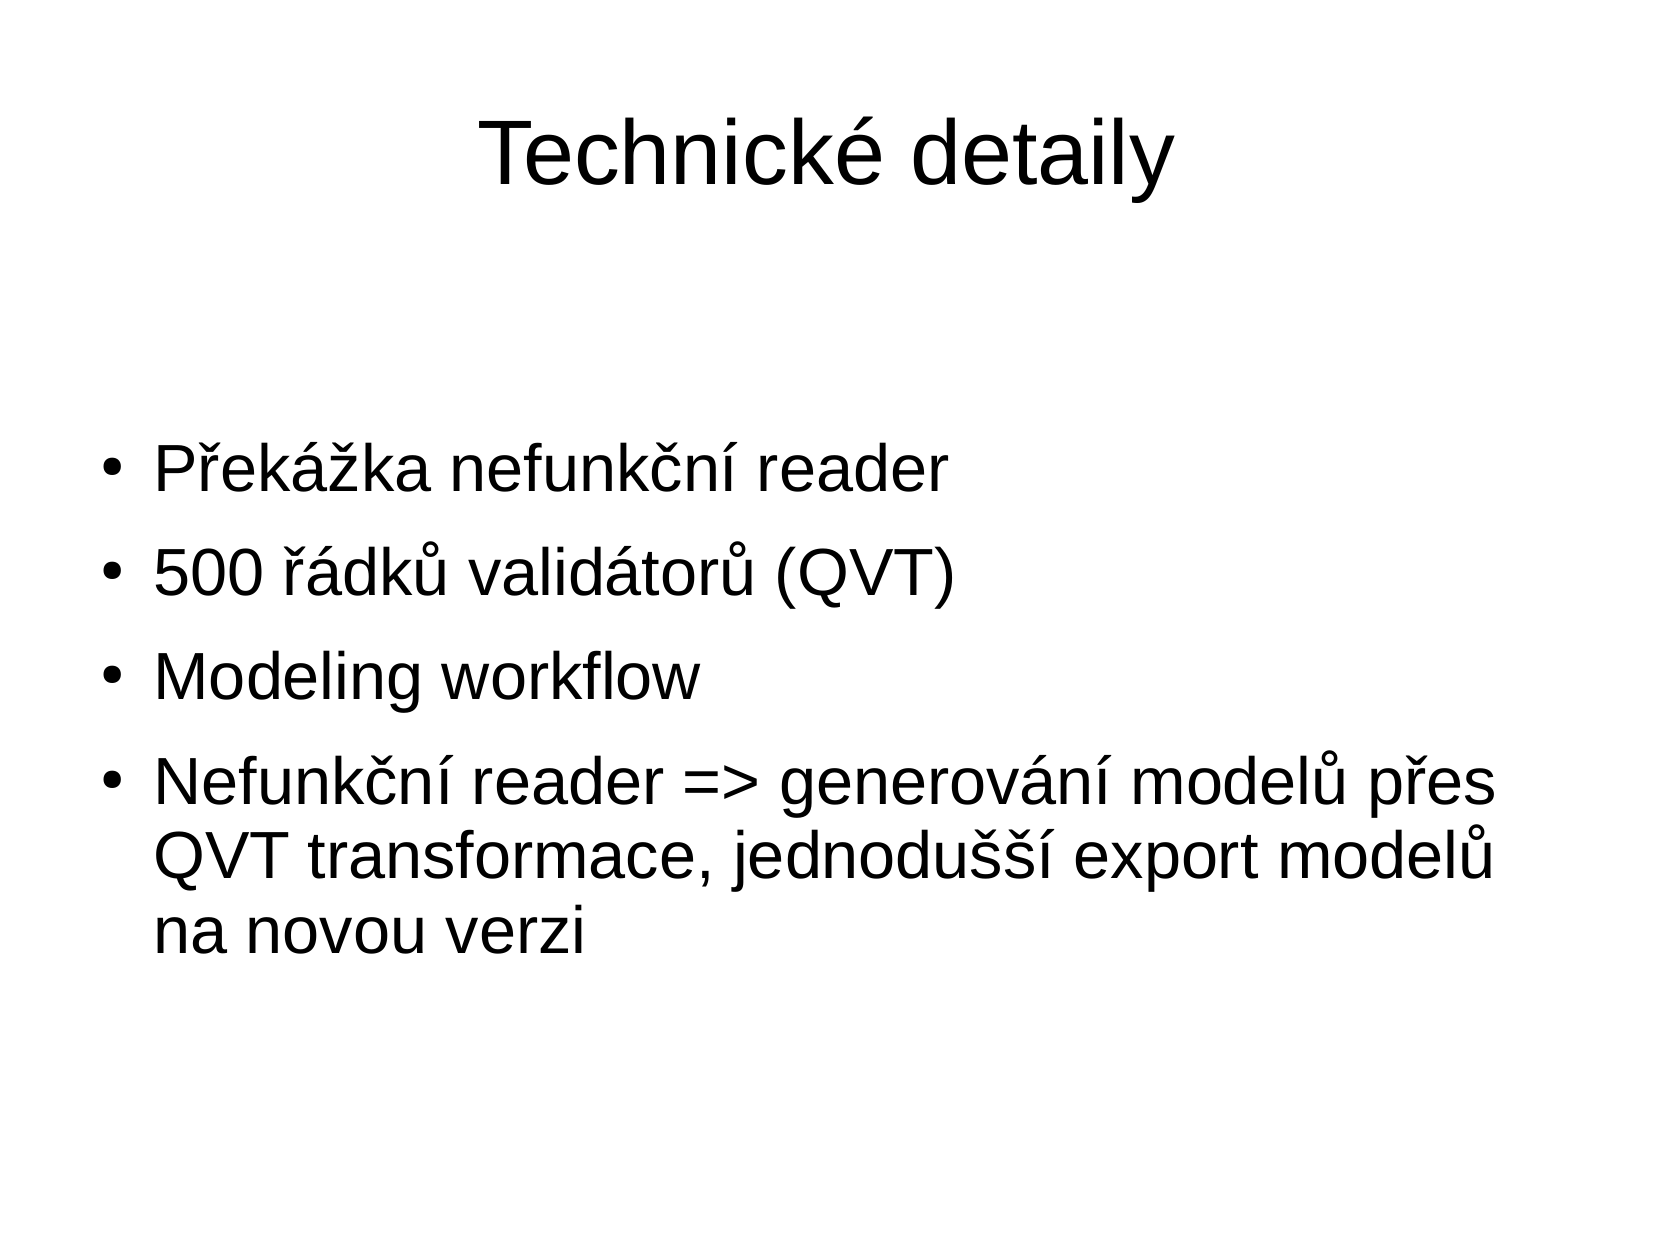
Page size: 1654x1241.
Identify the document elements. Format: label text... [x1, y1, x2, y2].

title Technické detaily [82, 49, 1571, 257]
list Překážka nefunkční reader 500 řádků validátorů (QVT) Modeling workflow Nefunkční reader => generování modelů přes QVT transformace, jednodušší export modelů na novou verzi [82, 290, 1571, 1109]
